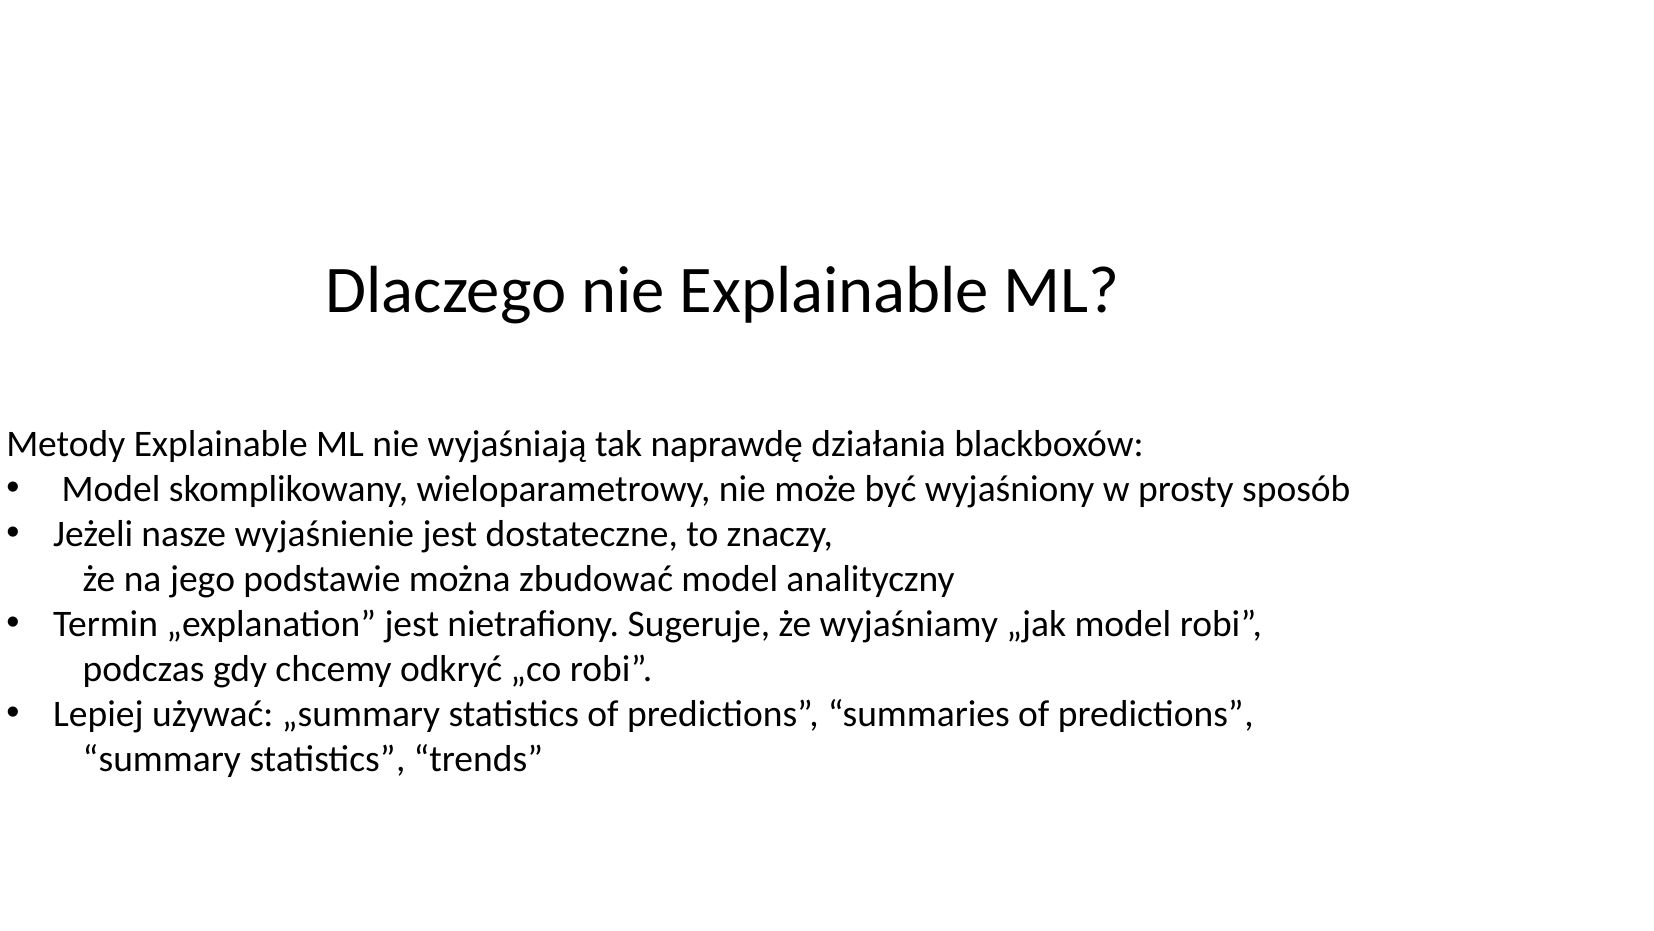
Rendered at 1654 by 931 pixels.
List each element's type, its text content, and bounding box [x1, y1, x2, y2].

text_box Dlaczego nie Explainable ML? [310, 238, 1343, 355]
text_box Metody Explainable ML nie wyjaśniają tak naprawdę działania blackboxów: Model skomplikowany, wieloparametrowy, nie może być wyjaśniony w prosty sposób Jeżeli nasze wyjaśnienie jest dostateczne, to znaczy, że na jego podstawie można zbudować model analityczny Termin „explanation” jest nietrafiony. Sugeruje, że wyjaśniamy „jak model robi”, podczas gdy chcemy odkryć „co robi”. Lepiej używać: „summary statistics of predictions”, “summaries of predictions”, “summary statistics”, “trends” [0, 411, 1654, 790]
